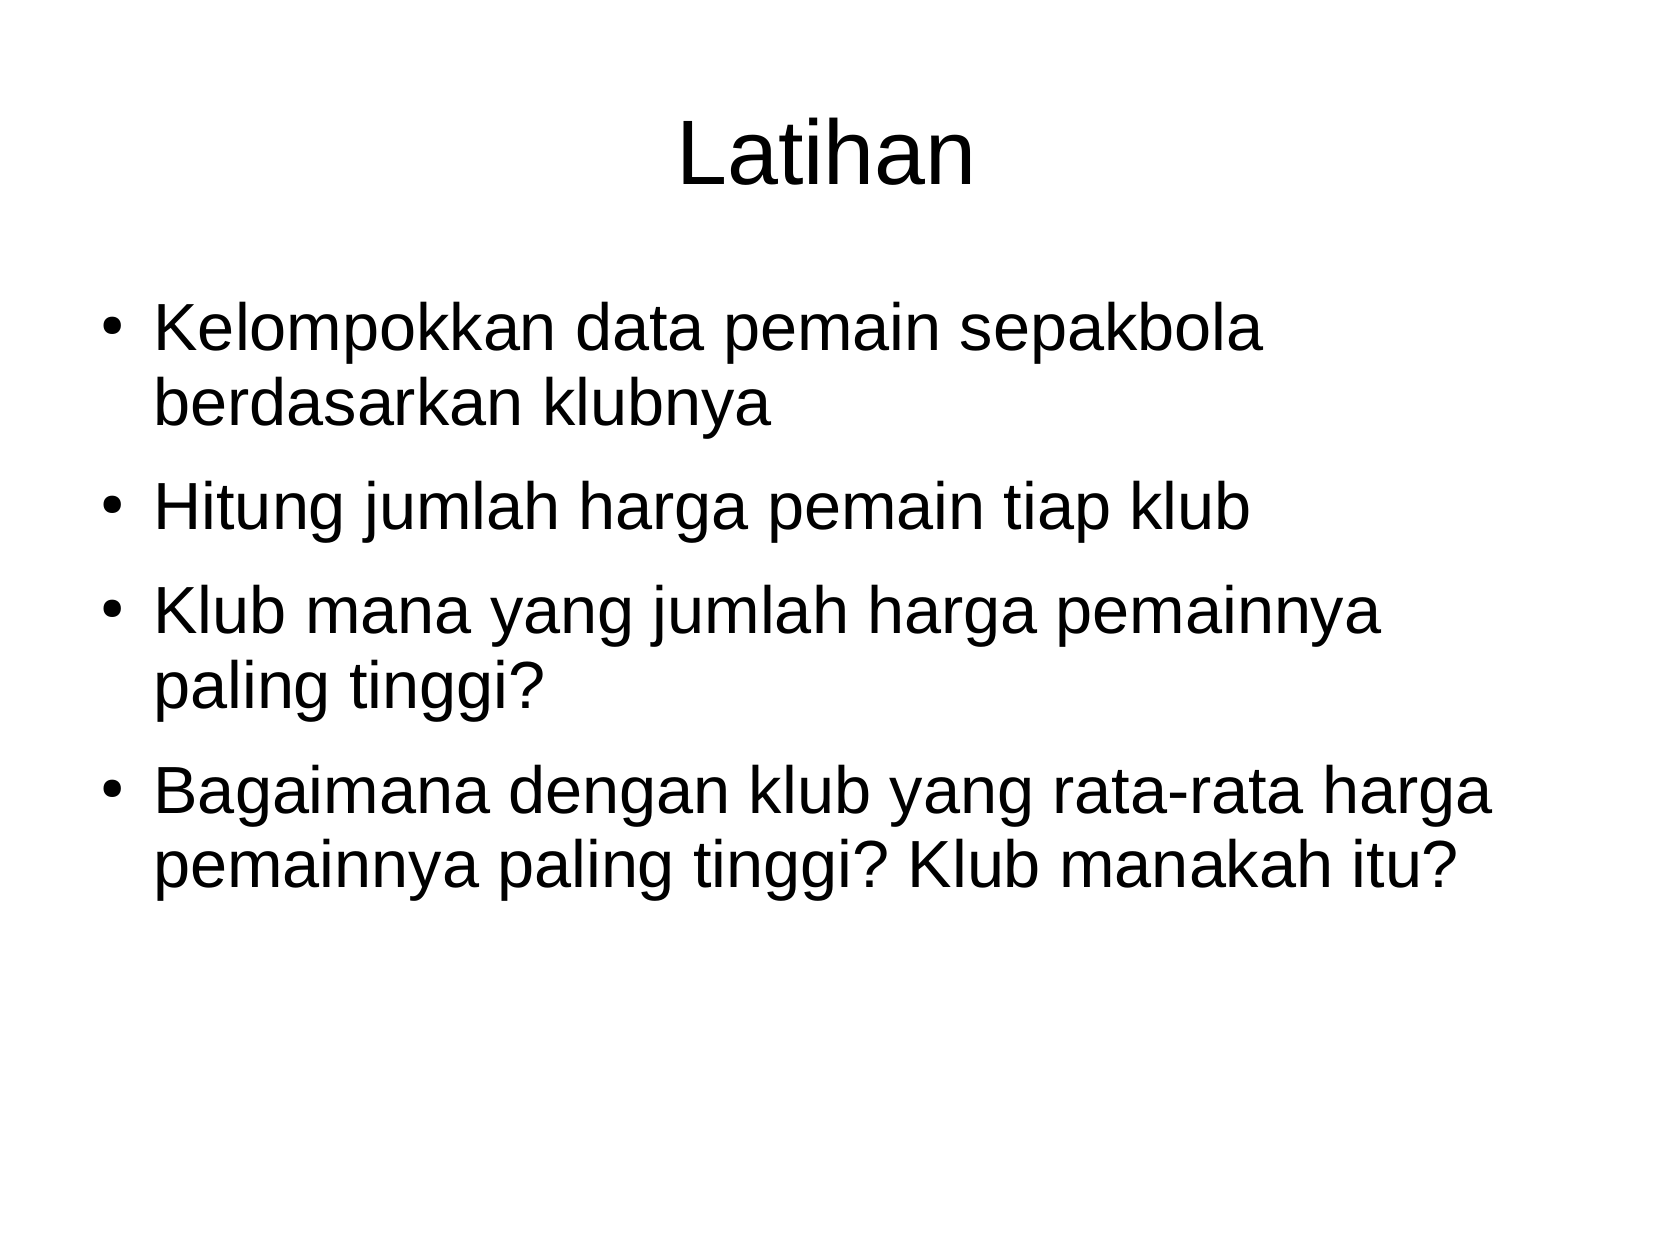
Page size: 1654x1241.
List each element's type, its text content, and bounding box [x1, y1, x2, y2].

title Latihan [82, 49, 1571, 257]
list Kelompokkan data pemain sepakbola berdasarkan klubnya Hitung jumlah harga pemain tiap klub Klub mana yang jumlah harga pemainnya paling tinggi? Bagaimana dengan klub yang rata-rata harga pemainnya paling tinggi? Klub manakah itu? [82, 290, 1571, 1010]
